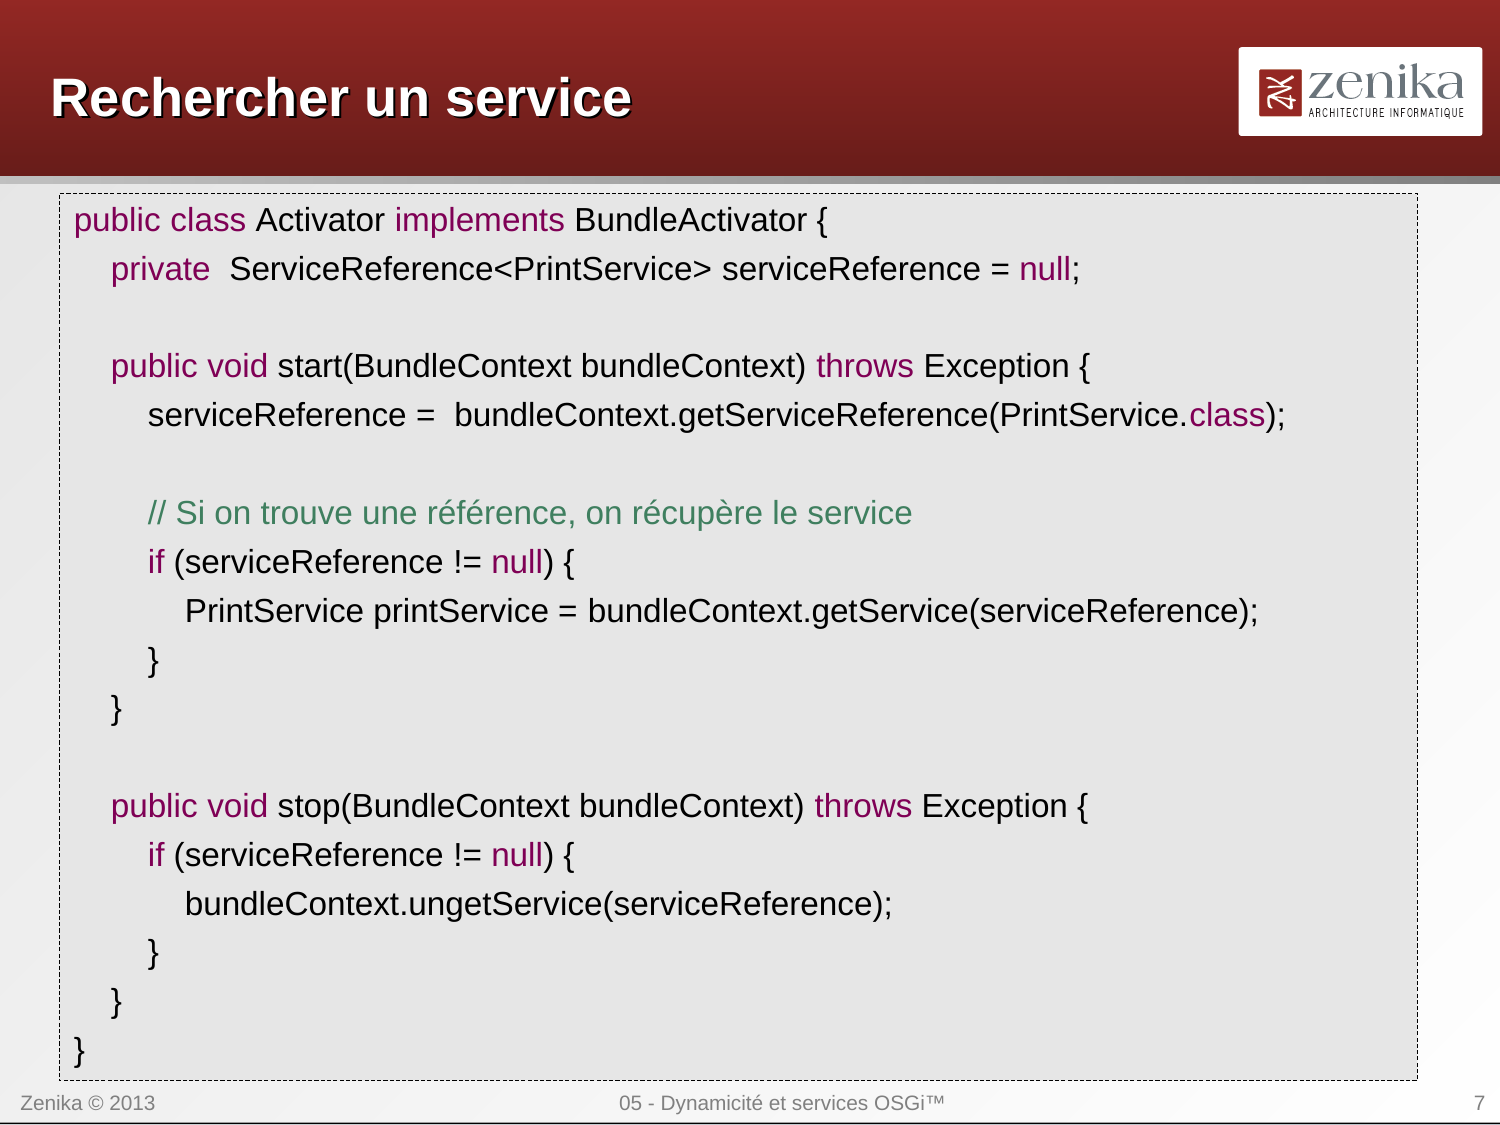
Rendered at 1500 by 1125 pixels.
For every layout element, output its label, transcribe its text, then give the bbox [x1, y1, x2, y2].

title Rechercher un service [50, 22, 1206, 172]
list public class Activator implements BundleActivator { private ServiceReference<PrintService> serviceReference = null; public void start(BundleContext bundleContext) throws Exception { serviceReference = bundleContext.getServiceReference(PrintService.class); // Si on trouve une référence, on récupère le service if (serviceReference != null) { PrintService printService = bundleContext.getService(serviceReference); } } public void stop(BundleContext bundleContext) throws Exception { if (serviceReference != null) { bundleContext.ungetService(serviceReference); } } } [59, 193, 1418, 1081]
picture [1257, 58, 1464, 125]
